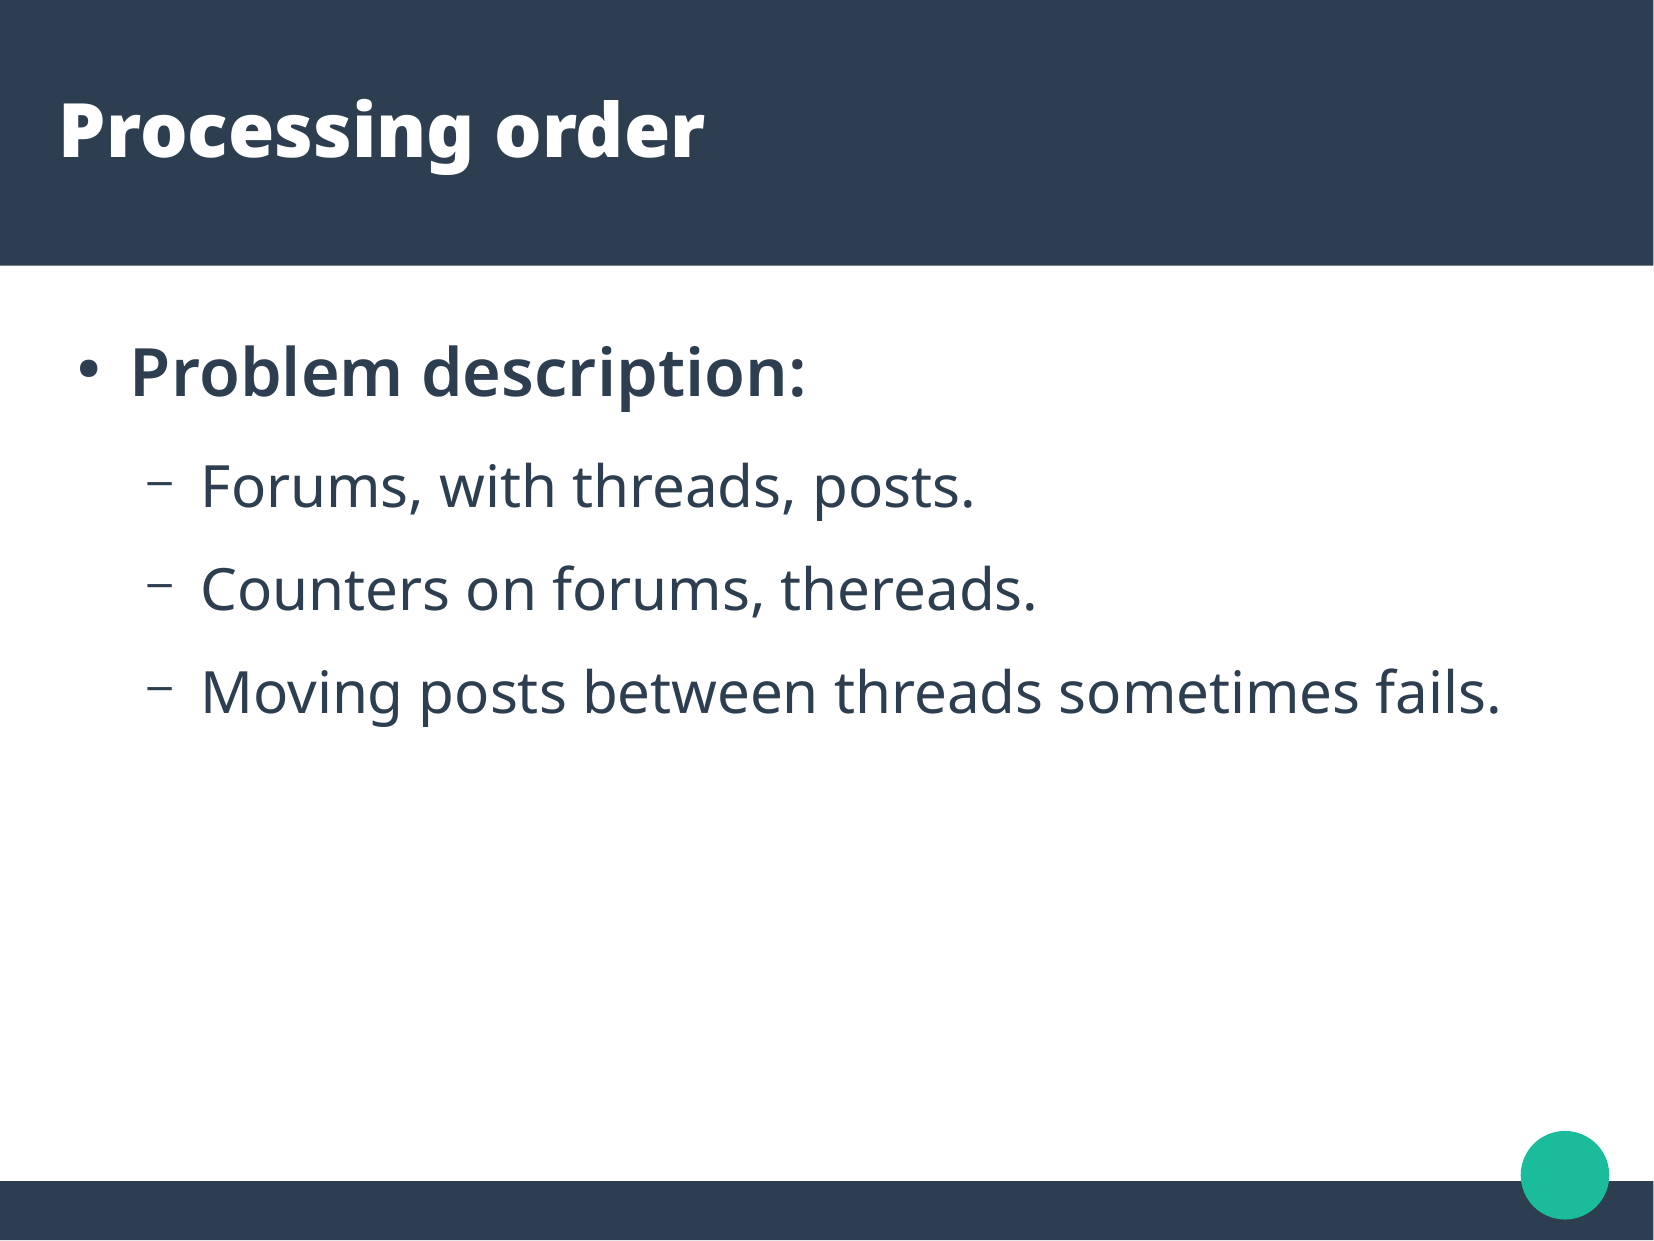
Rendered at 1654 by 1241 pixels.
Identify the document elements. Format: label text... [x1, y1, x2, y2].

title Processing order [59, 49, 1595, 207]
list Problem description: Forums, with threads, posts. Counters on forums, thereads. Moving posts between threads sometimes fails. [59, 324, 1595, 1152]
